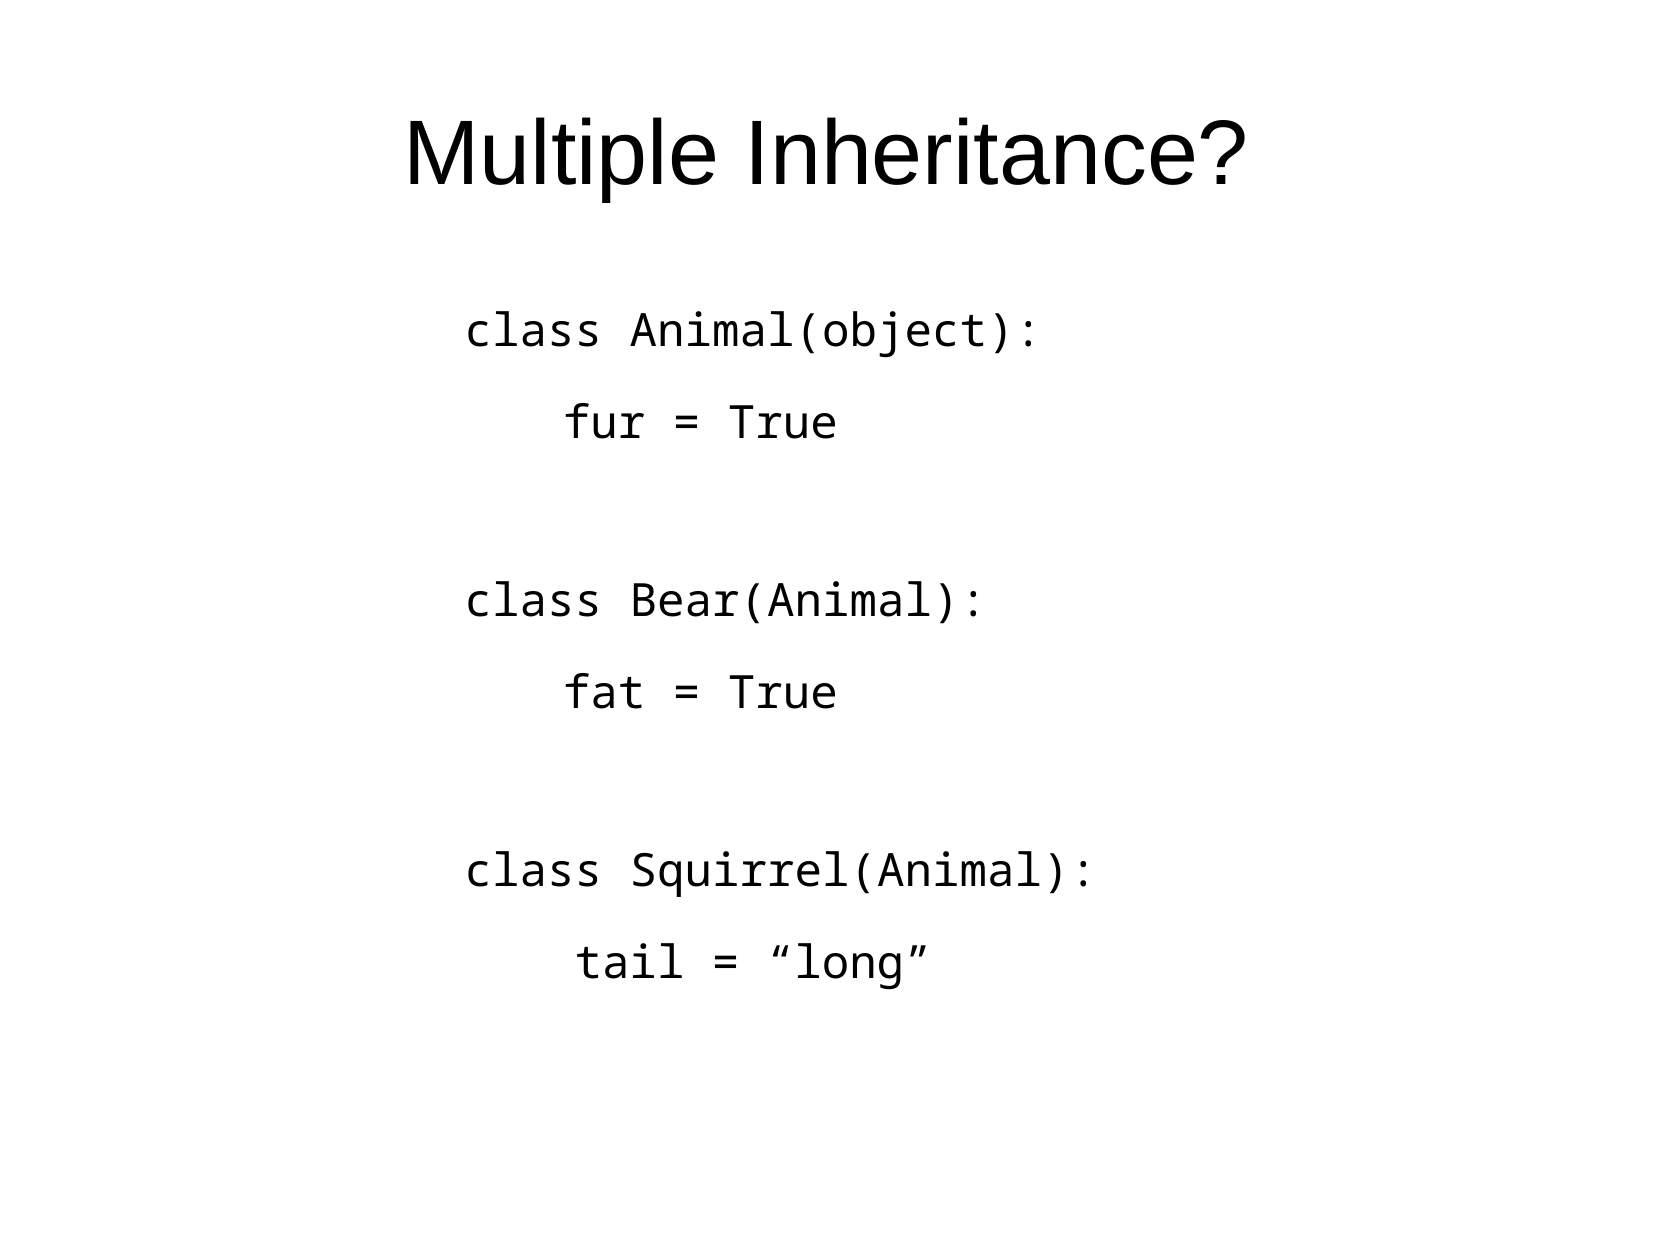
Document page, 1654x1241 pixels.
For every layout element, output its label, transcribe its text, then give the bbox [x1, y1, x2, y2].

list class Animal(object): fur = True class Bear(Animal): fat = True class Squirrel(Animal): tail = “long” [393, 297, 1354, 1137]
title Multiple Inheritance? [82, 49, 1571, 257]
